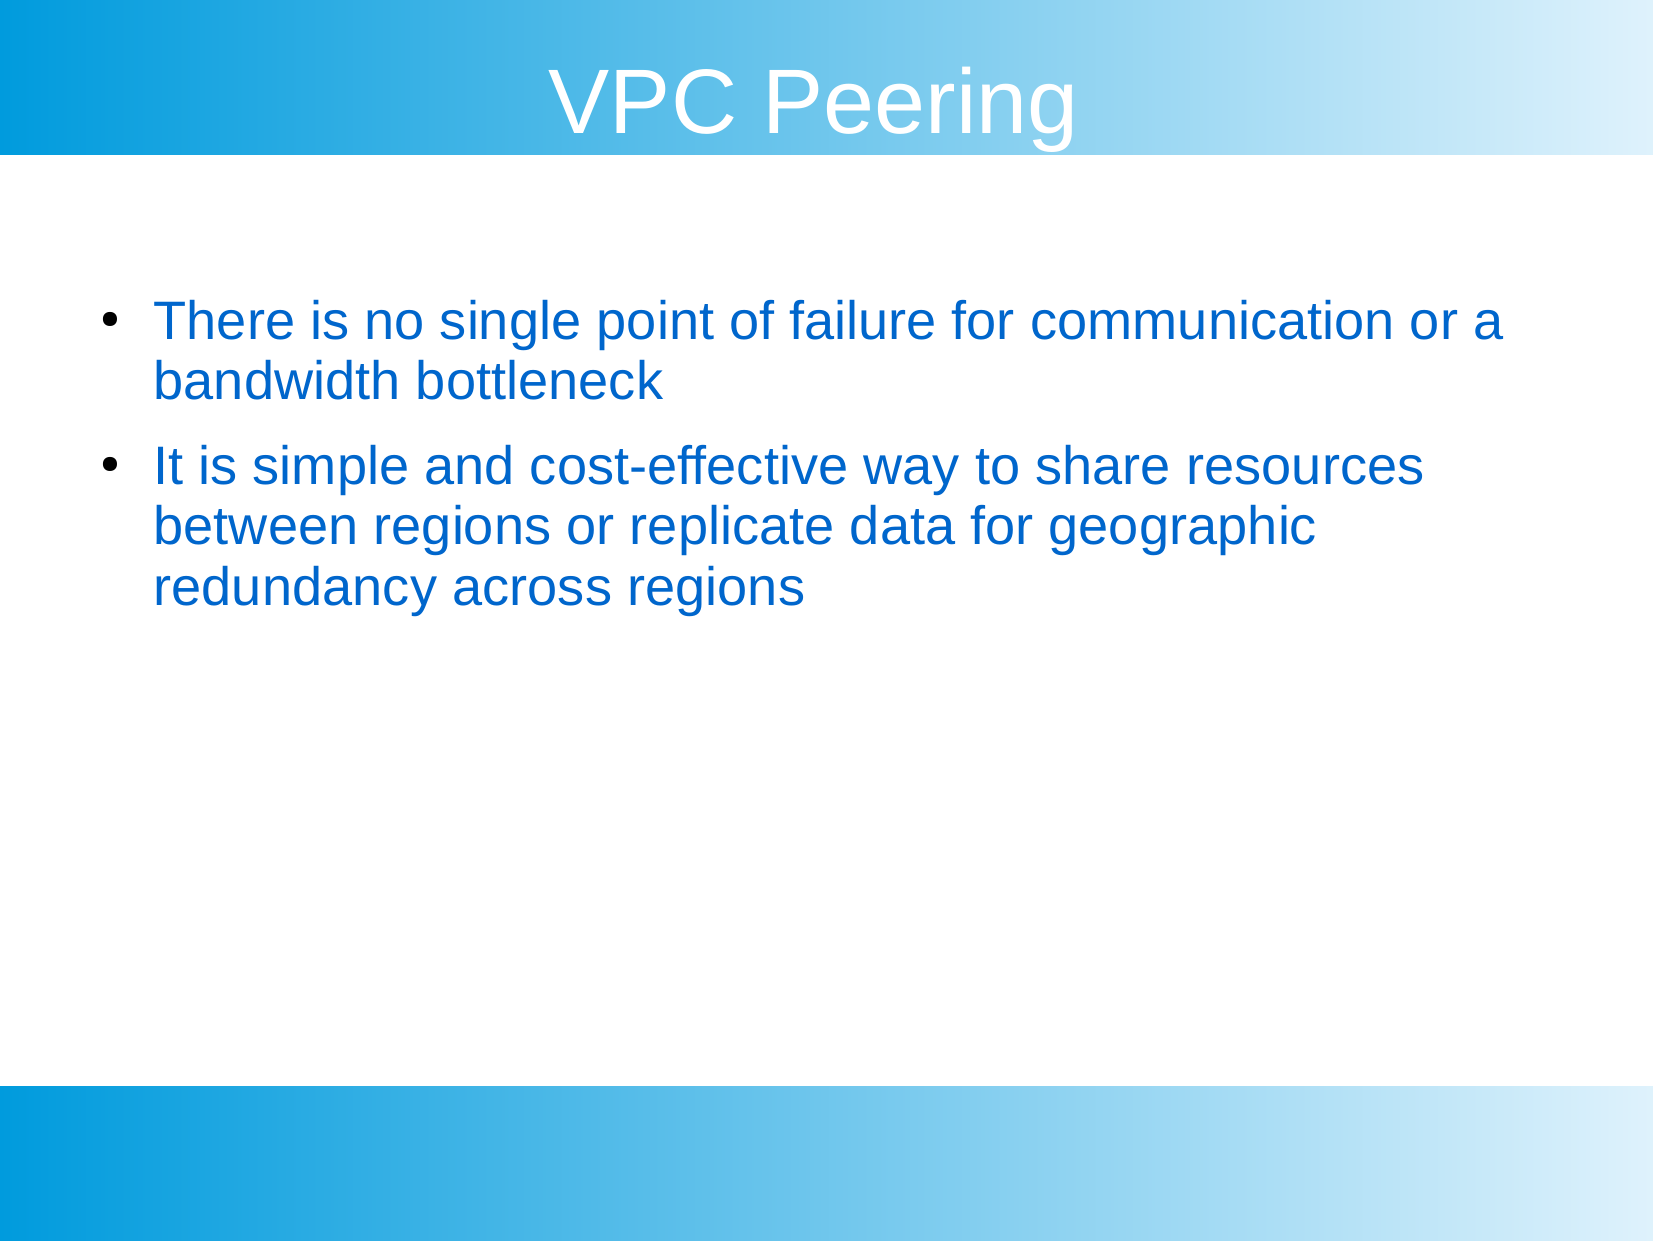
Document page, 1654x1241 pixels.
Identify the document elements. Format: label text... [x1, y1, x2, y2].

list There is no single point of failure for communication or a bandwidth bottleneck It is simple and cost-effective way to share resources between regions or replicate data for geographic redundancy across regions [82, 290, 1571, 1010]
title VPC Peering [82, 49, 1571, 155]
